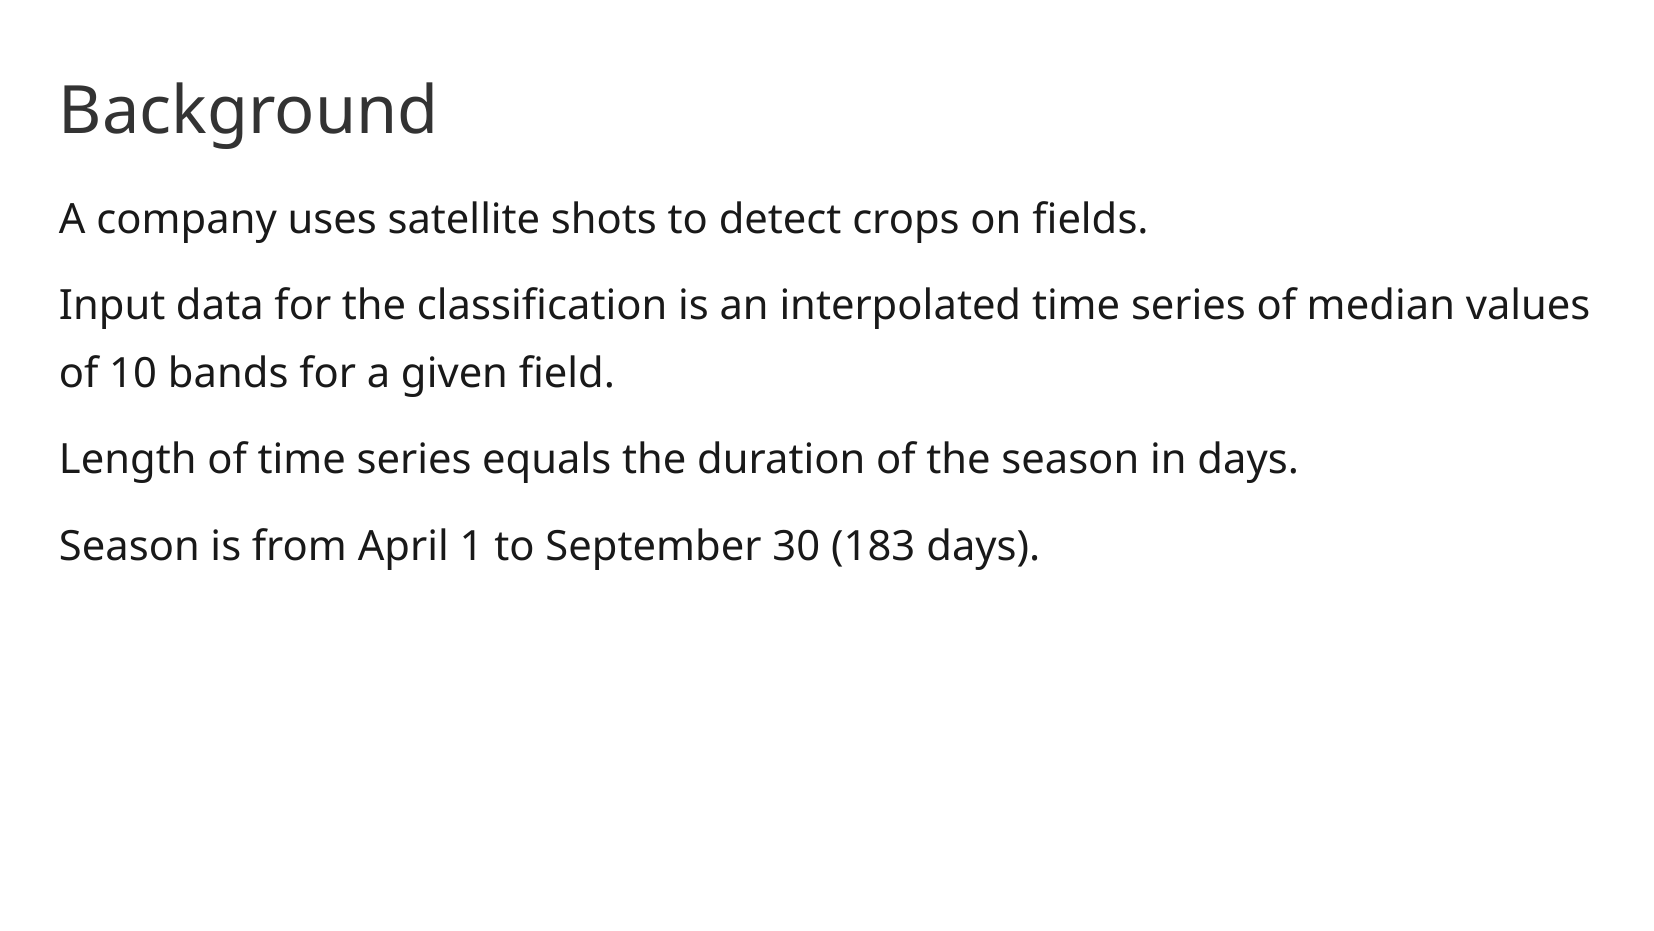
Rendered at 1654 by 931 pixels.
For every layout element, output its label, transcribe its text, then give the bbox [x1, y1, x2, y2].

title Background [59, 53, 1595, 154]
list A company uses satellite shots to detect crops on fields. Input data for the classification is an interpolated time series of median values of 10 bands for a given field. Length of time series equals the duration of the season in days. Season is from April 1 to September 30 (183 days). [59, 177, 1595, 886]
